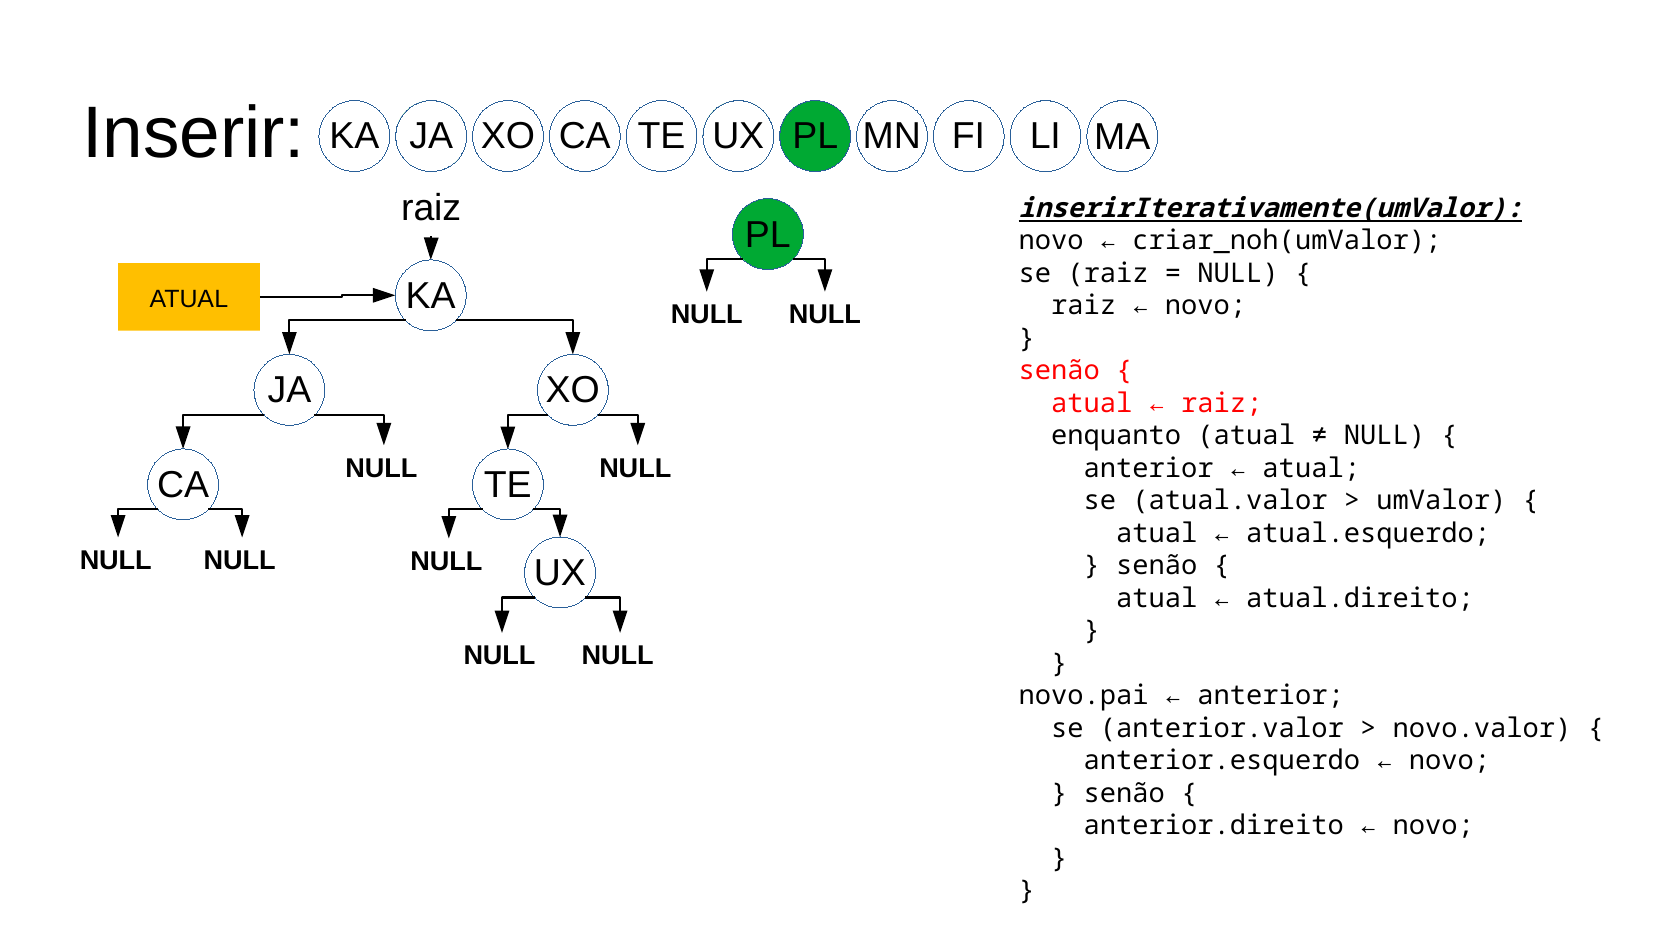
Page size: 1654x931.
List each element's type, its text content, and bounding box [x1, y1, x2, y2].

text_box MN [856, 100, 928, 172]
text_box inserirIterativamente(umValor): novo ← criar_noh(umValor); se (raiz = NULL) { raiz ← novo; } senão { atual ← raiz; enquanto (atual ≠ NULL) { anterior ← atual; se (atual.valor > umValor) { atual ← atual.esquerdo; } senão { atual ← atual.direito; } } novo.pai ← anterior; se (anterior.valor > novo.valor) { anterior.esquerdo ← novo; } senão { anterior.direito ← novo; } } [1003, 182, 1654, 931]
text_box NULL [188, 537, 296, 583]
text_box raiz [386, 179, 477, 237]
text_box [118, 263, 260, 331]
text_box FI [933, 100, 1005, 172]
text_box ATUAL [134, 277, 249, 321]
text_box UX [524, 536, 596, 608]
text_box PL [732, 198, 804, 270]
text_box NULL [64, 537, 172, 583]
text_box NULL [774, 291, 876, 337]
text_box NULL [655, 291, 758, 337]
text_box NULL [584, 445, 691, 491]
text_box NULL [566, 632, 674, 679]
text_box XO [537, 354, 609, 426]
text_box TE [472, 448, 544, 520]
text_box NULL [330, 445, 438, 491]
text_box MA [1086, 100, 1158, 172]
text_box UX [702, 100, 774, 172]
text_box NULL [448, 632, 556, 678]
text_box LI [1010, 100, 1081, 172]
text_box CA [147, 448, 219, 520]
text_box KA [318, 100, 390, 172]
text_box JA [395, 100, 467, 172]
text_box KA [395, 259, 467, 331]
title Inserir: [82, 54, 1571, 211]
text_box NULL [395, 538, 502, 584]
text_box PL [779, 100, 851, 172]
text_box TE [626, 100, 697, 172]
text_box XO [472, 100, 544, 172]
text_box JA [253, 354, 325, 426]
text_box CA [549, 100, 621, 172]
text_box [744, 118, 786, 206]
